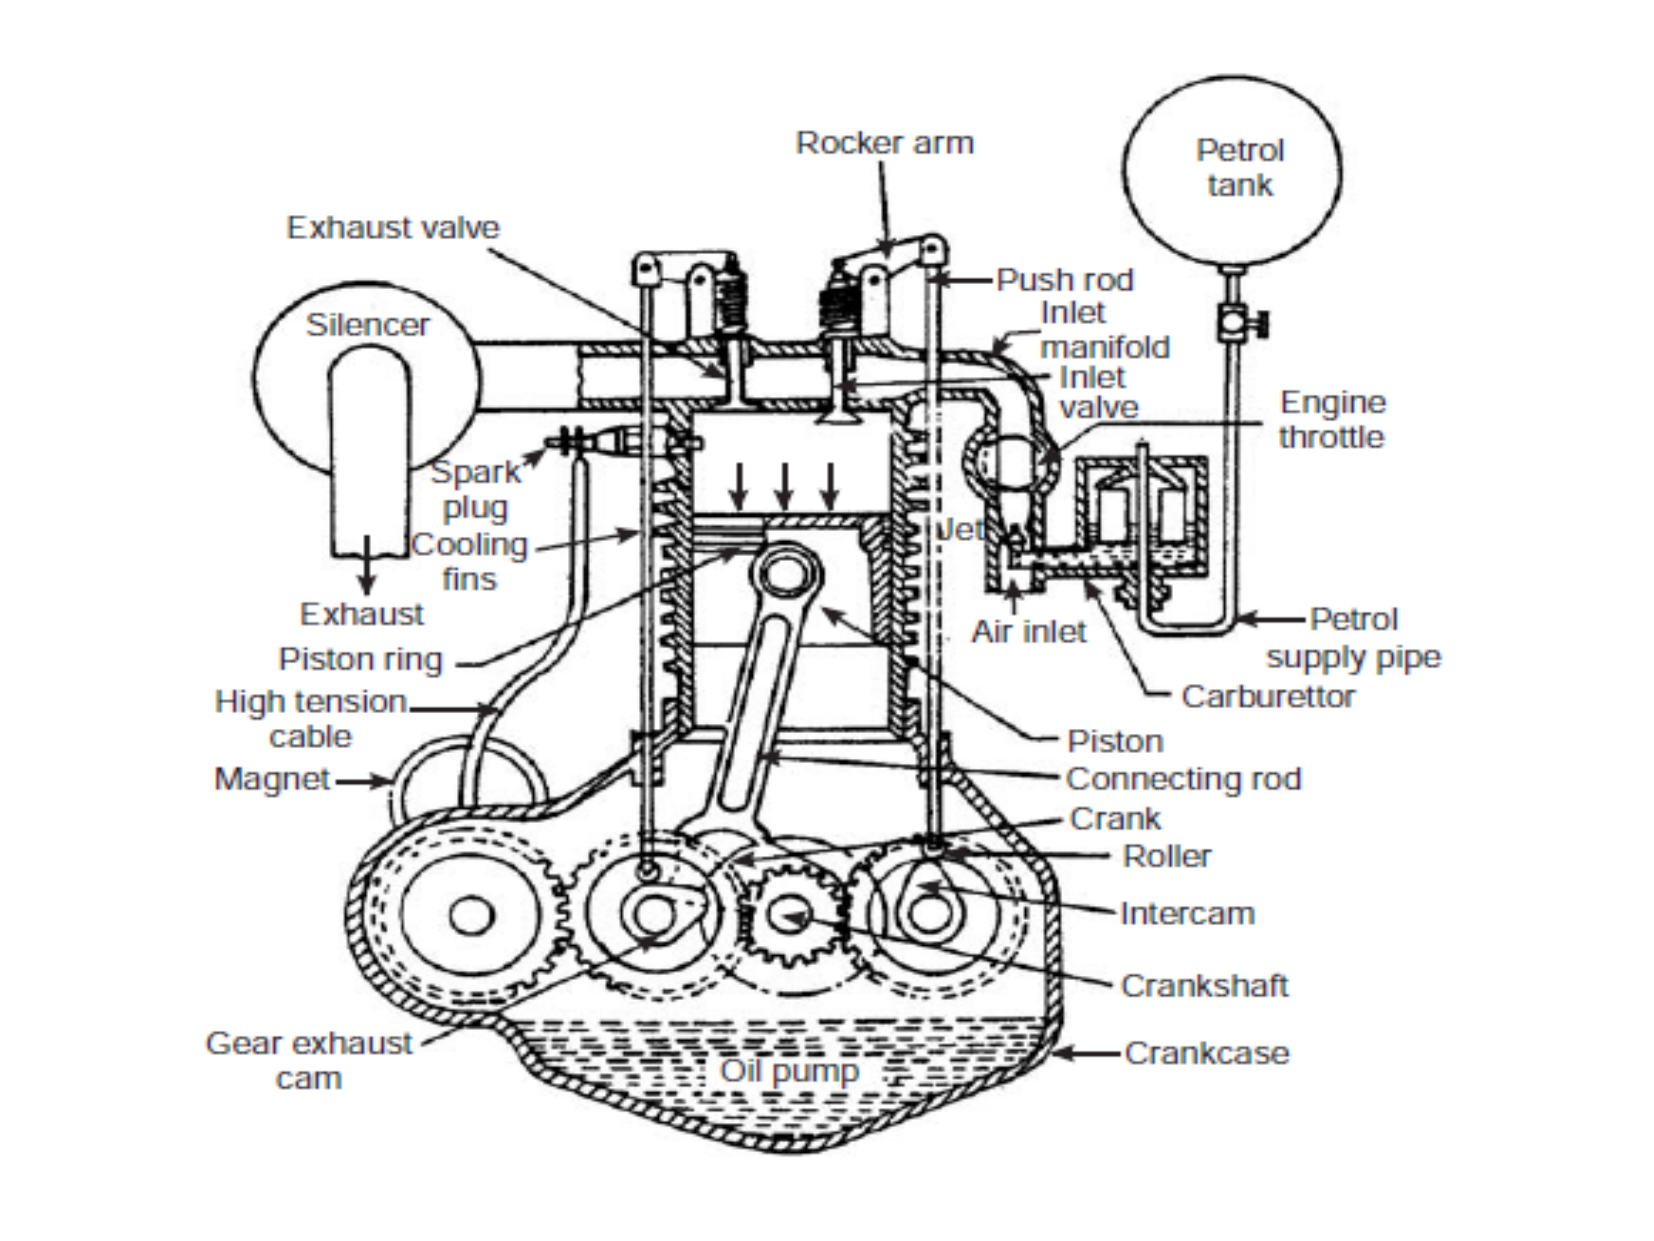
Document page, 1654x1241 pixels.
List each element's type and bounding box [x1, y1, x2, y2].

picture [183, 47, 1483, 1182]
